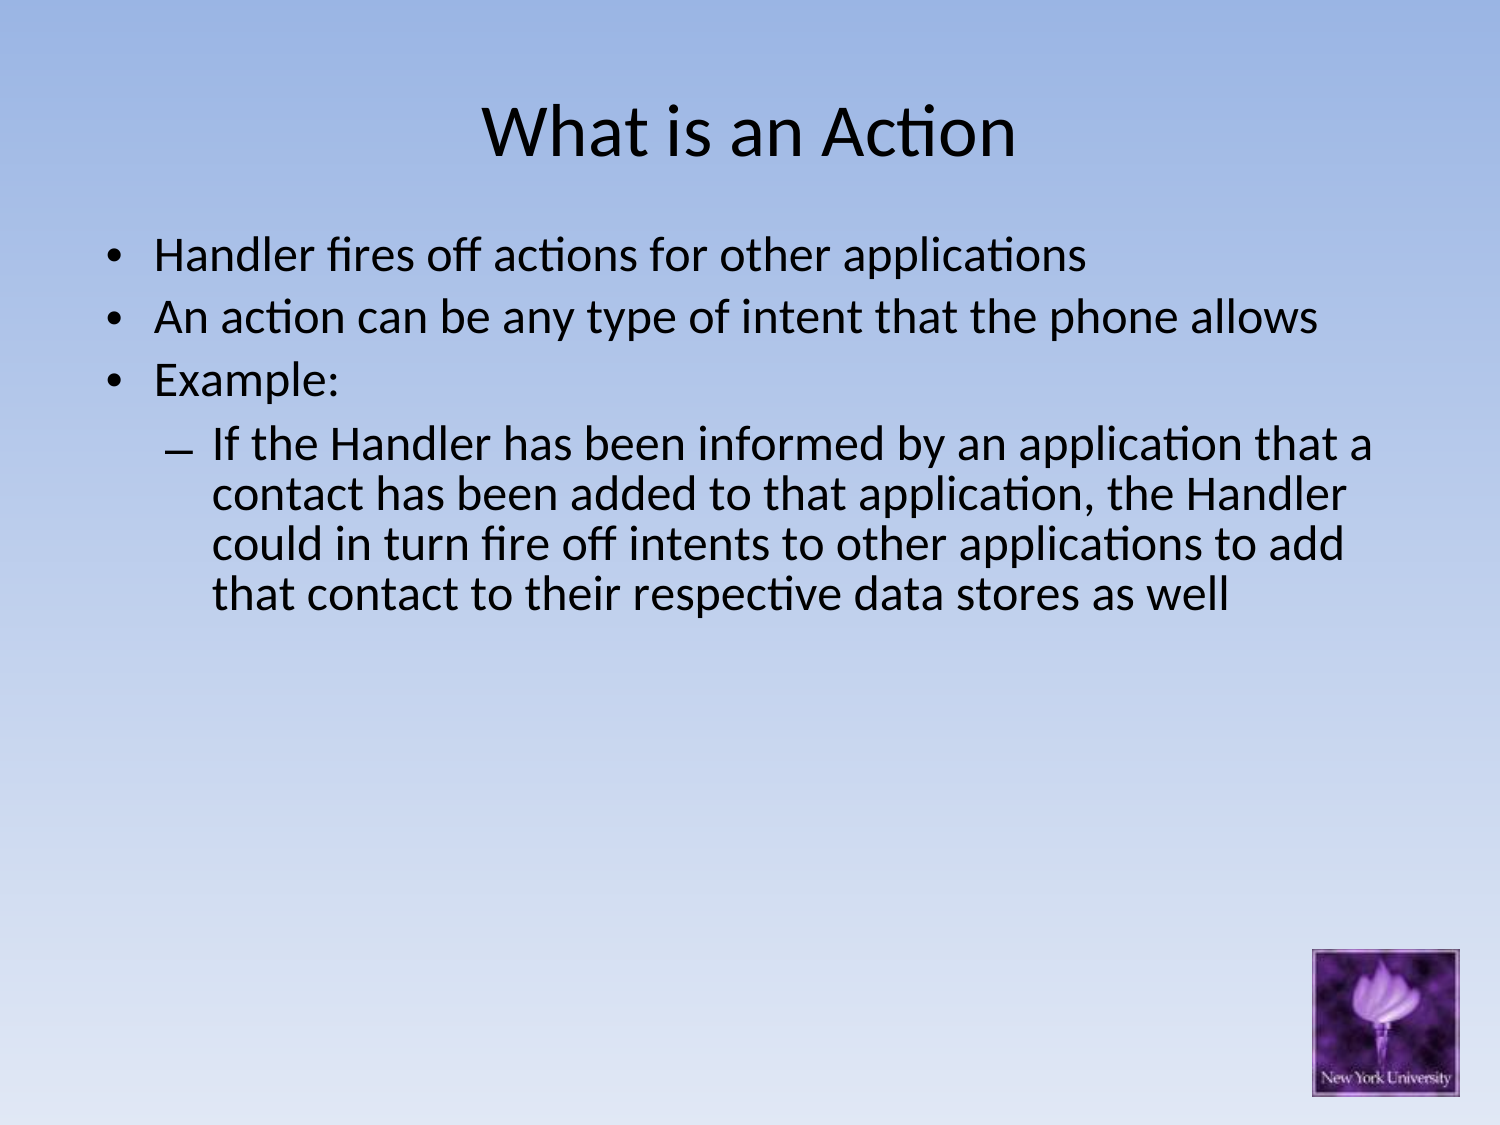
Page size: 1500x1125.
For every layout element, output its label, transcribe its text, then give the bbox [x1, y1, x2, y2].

picture [1312, 949, 1460, 1097]
list Handler fires off actions for other applications An action can be any type of intent that the phone allows Example: If the Handler has been informed by an application that a contact has been added to that application, the Handler could in turn fire off intents to other applications to add that contact to their respective data stores as well [75, 226, 1425, 1043]
title What is an Action [75, 51, 1425, 226]
